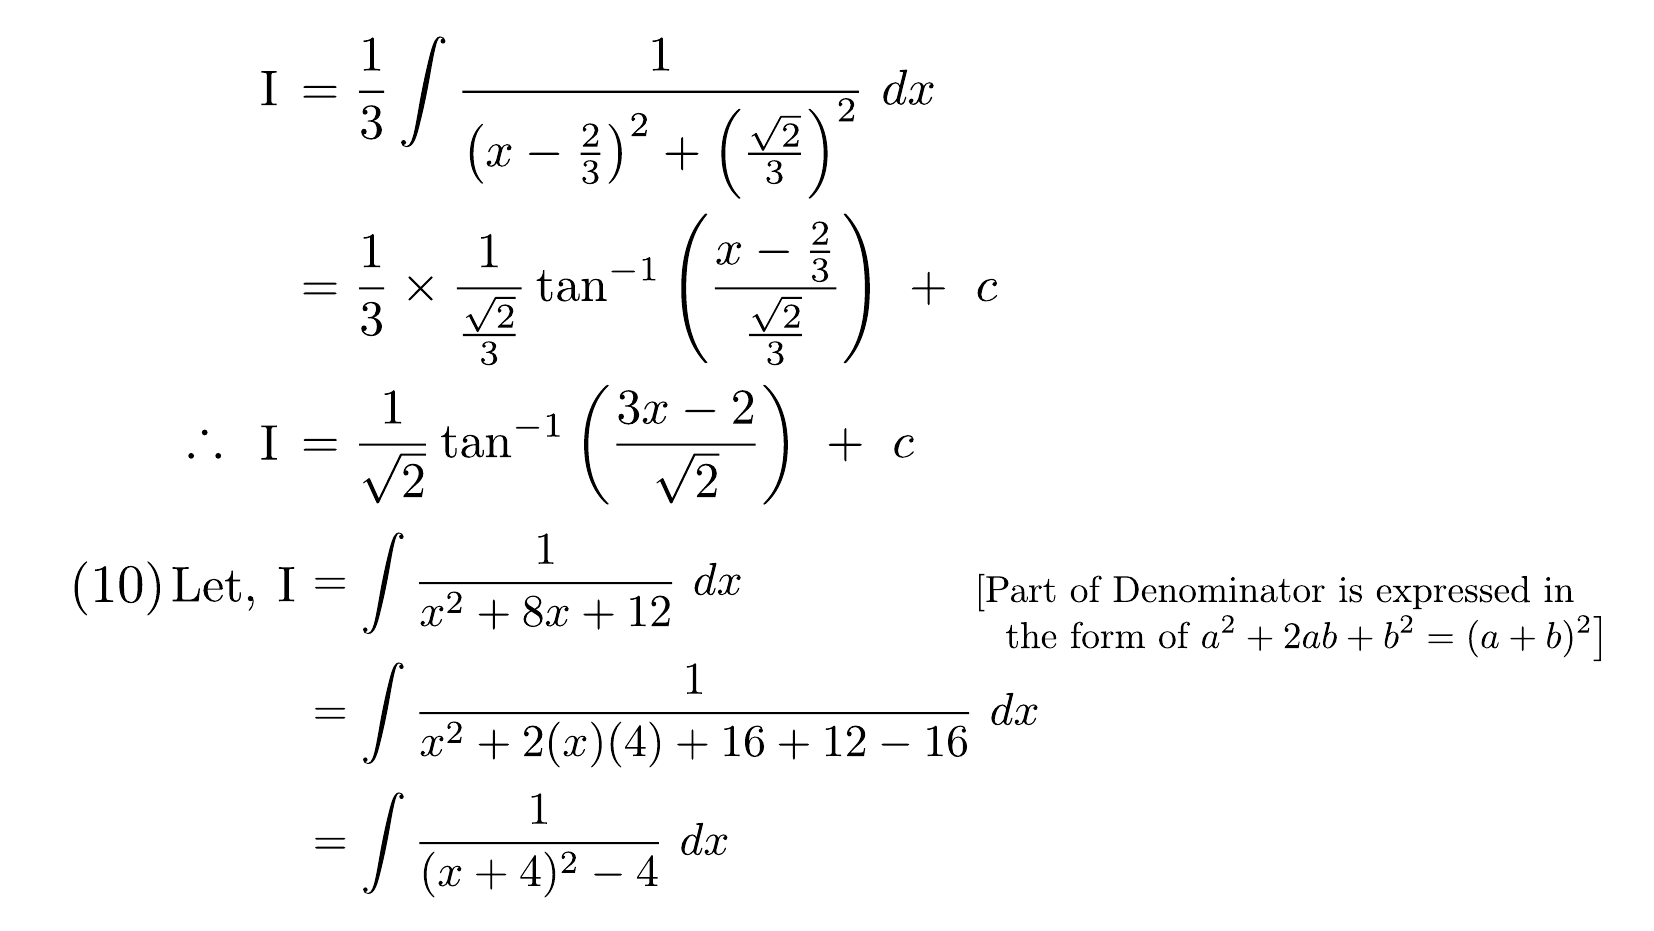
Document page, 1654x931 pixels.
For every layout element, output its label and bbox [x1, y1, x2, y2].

text_box [172, 567, 254, 611]
text_box [278, 567, 295, 602]
text_box [261, 71, 277, 106]
text_box [303, 213, 998, 366]
text_box [1006, 615, 1601, 662]
text_box [314, 792, 728, 898]
text_box [976, 573, 1574, 612]
text_box [303, 36, 934, 199]
text_box [188, 429, 222, 459]
text_box [303, 384, 914, 505]
text_box [314, 532, 741, 635]
title [47, 36, 1607, 886]
text_box [71, 561, 160, 616]
text_box [314, 662, 1038, 768]
text_box [261, 425, 277, 460]
